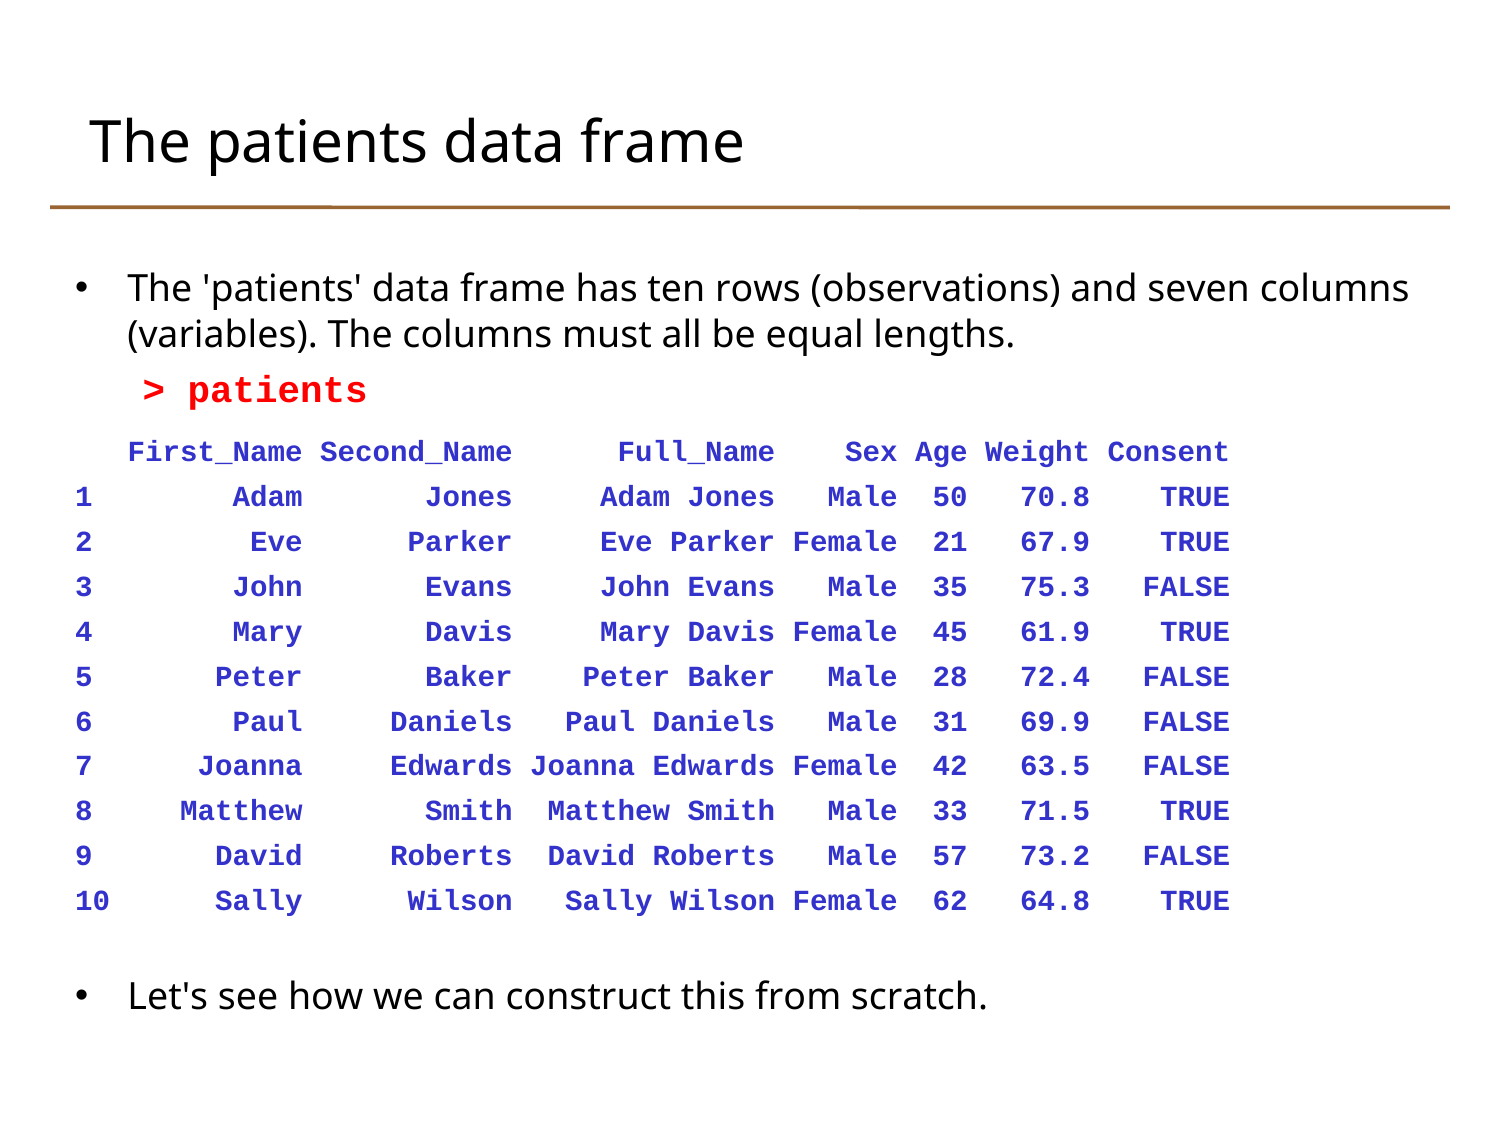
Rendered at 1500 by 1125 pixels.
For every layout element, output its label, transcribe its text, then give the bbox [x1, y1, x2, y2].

text_box The 'patients' data frame has ten rows (observations) and seven columns (variables). The columns must all be equal lengths. > patients First_Name Second_Name Full_Name Sex Age Weight Consent 1 Adam Jones Adam Jones Male 50 70.8 TRUE 2 Eve Parker Eve Parker Female 21 67.9 TRUE 3 John Evans John Evans Male 35 75.3 FALSE 4 Mary Davis Mary Davis Female 45 61.9 TRUE 5 Peter Baker Peter Baker Male 28 72.4 FALSE 6 Paul Daniels Paul Daniels Male 31 69.9 FALSE 7 Joanna Edwards Joanna Edwards Female 42 63.5 FALSE 8 Matthew Smith Matthew Smith Male 33 71.5 TRUE 9 David Roberts David Roberts Male 57 73.2 FALSE 10 Sally Wilson Sally Wilson Female 62 64.8 TRUE Let's see how we can construct this from scratch. [75, 263, 1425, 1006]
text_box The patients data frame [75, 44, 1425, 233]
